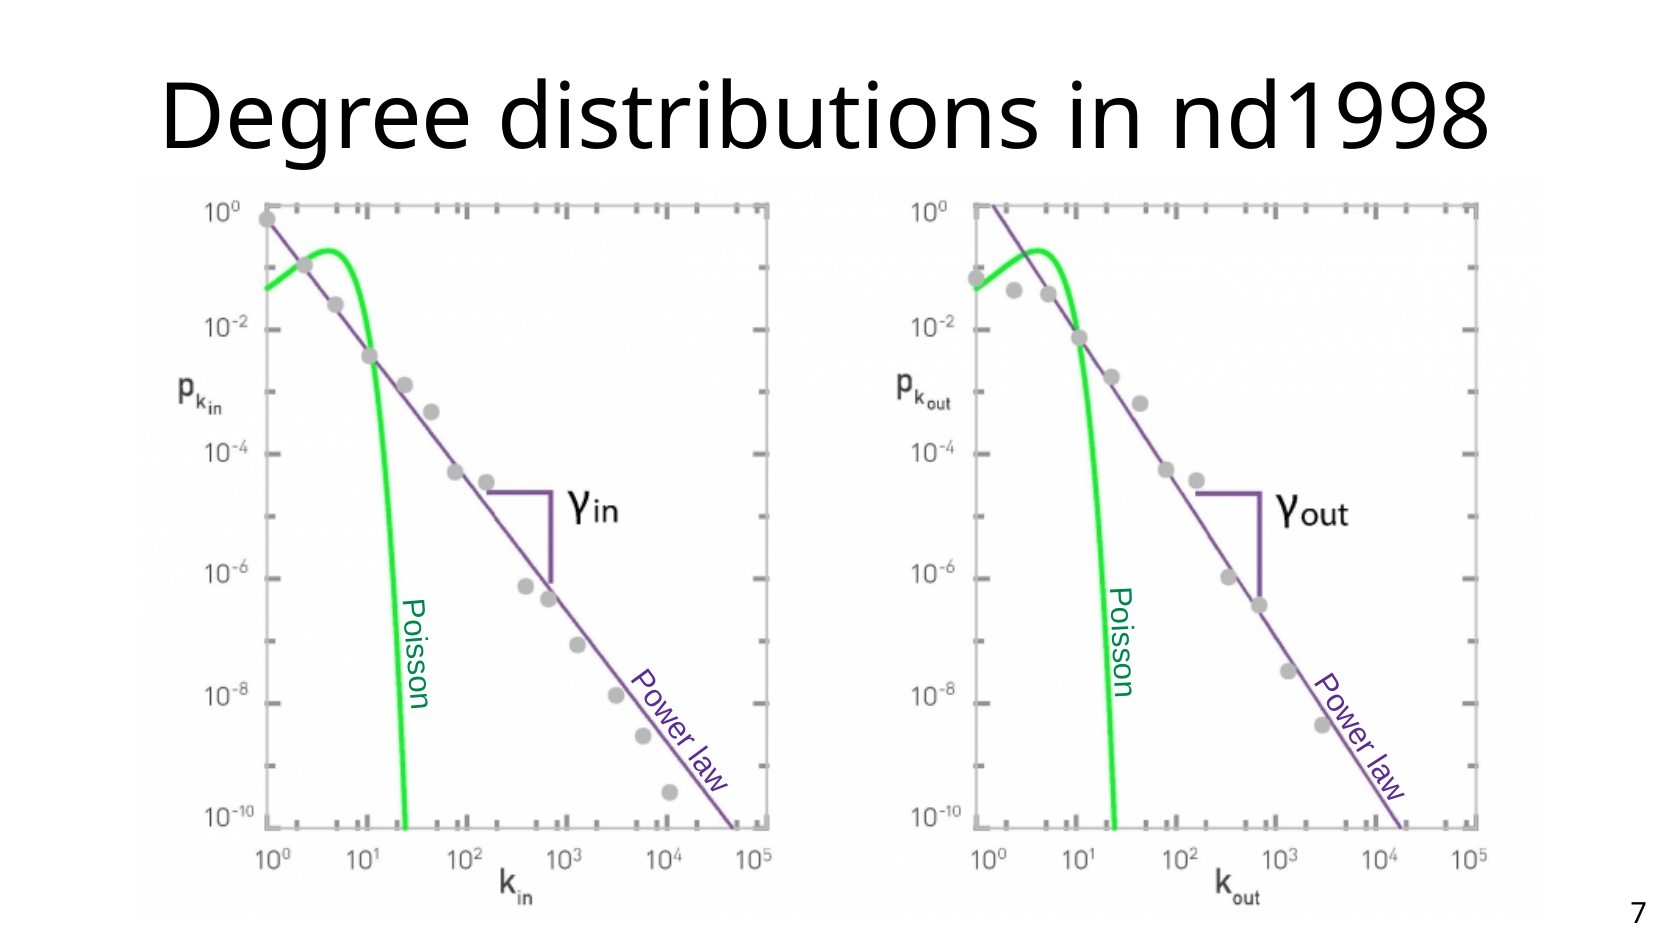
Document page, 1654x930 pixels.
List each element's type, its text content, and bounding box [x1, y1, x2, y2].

text_box Poisson [1059, 571, 1153, 741]
text_box Power law [580, 646, 766, 856]
text_box Poisson [351, 582, 450, 754]
title Degree distributions in nd1998 [82, 1, 1571, 225]
text_box Power law [1263, 651, 1442, 863]
picture [138, 180, 1546, 916]
